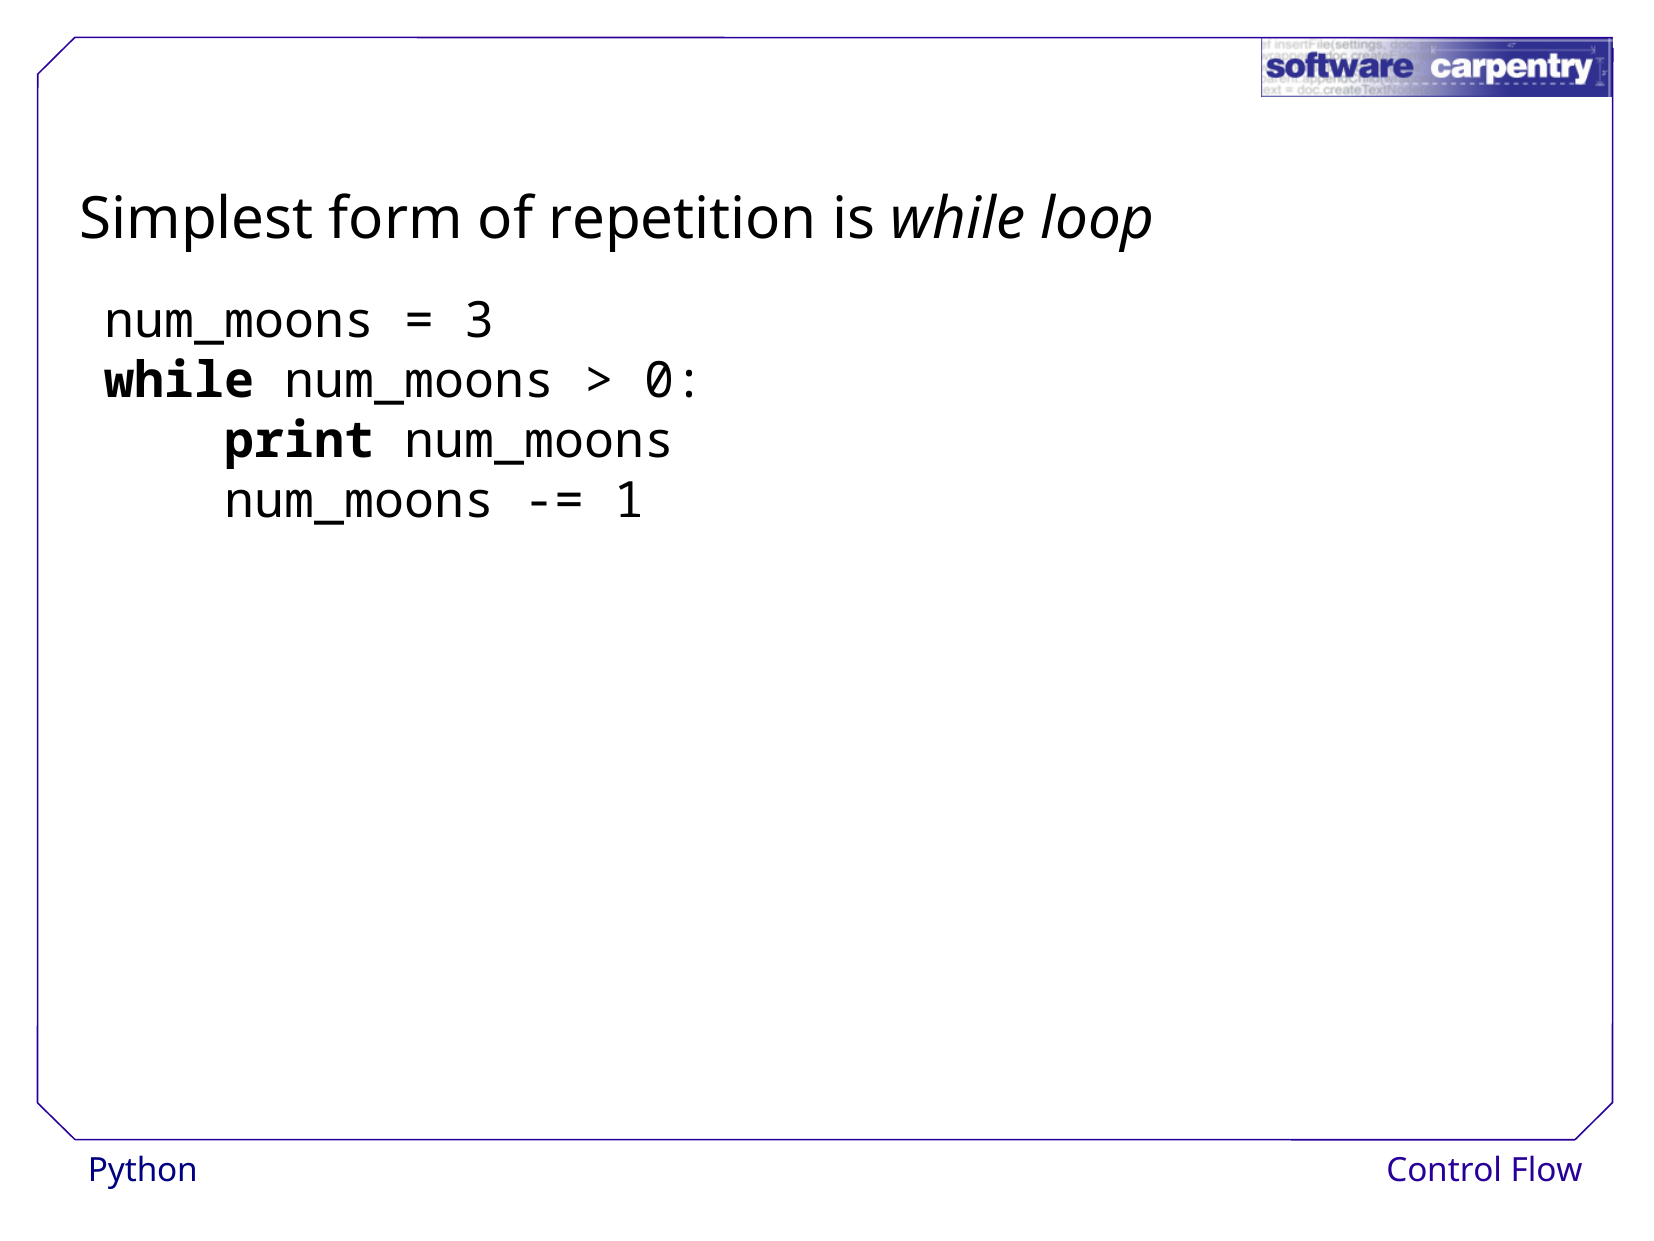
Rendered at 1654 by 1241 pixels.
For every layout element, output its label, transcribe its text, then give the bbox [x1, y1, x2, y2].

text_box num_moons = 3 while num_moons > 0: print num_moons num_moons -= 1 [89, 279, 1512, 715]
text_box Simplest form of repetition is while loop [65, 138, 1320, 259]
picture [1261, 39, 1613, 97]
